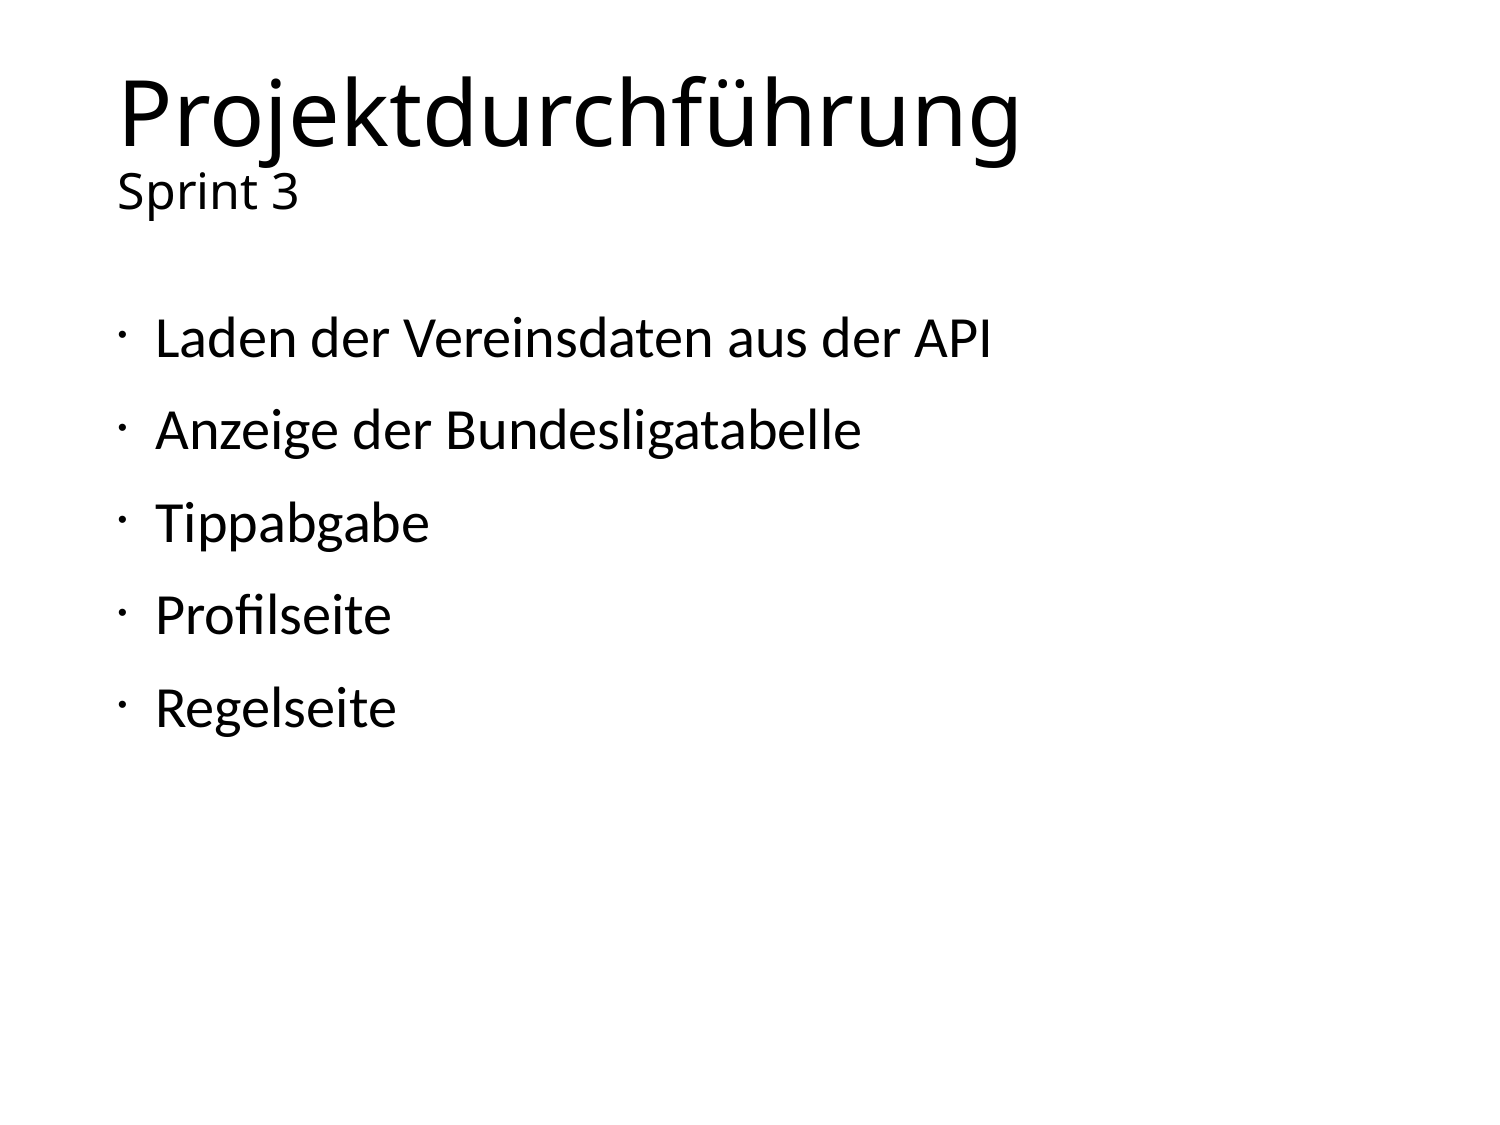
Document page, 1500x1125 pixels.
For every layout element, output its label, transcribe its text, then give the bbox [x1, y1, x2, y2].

title Projektdurchführung Sprint 3 [103, 59, 1397, 278]
list Laden der Vereinsdaten aus der API Anzeige der Bundesligatabelle Tippabgabe Profilseite Regelseite [103, 299, 1397, 1014]
